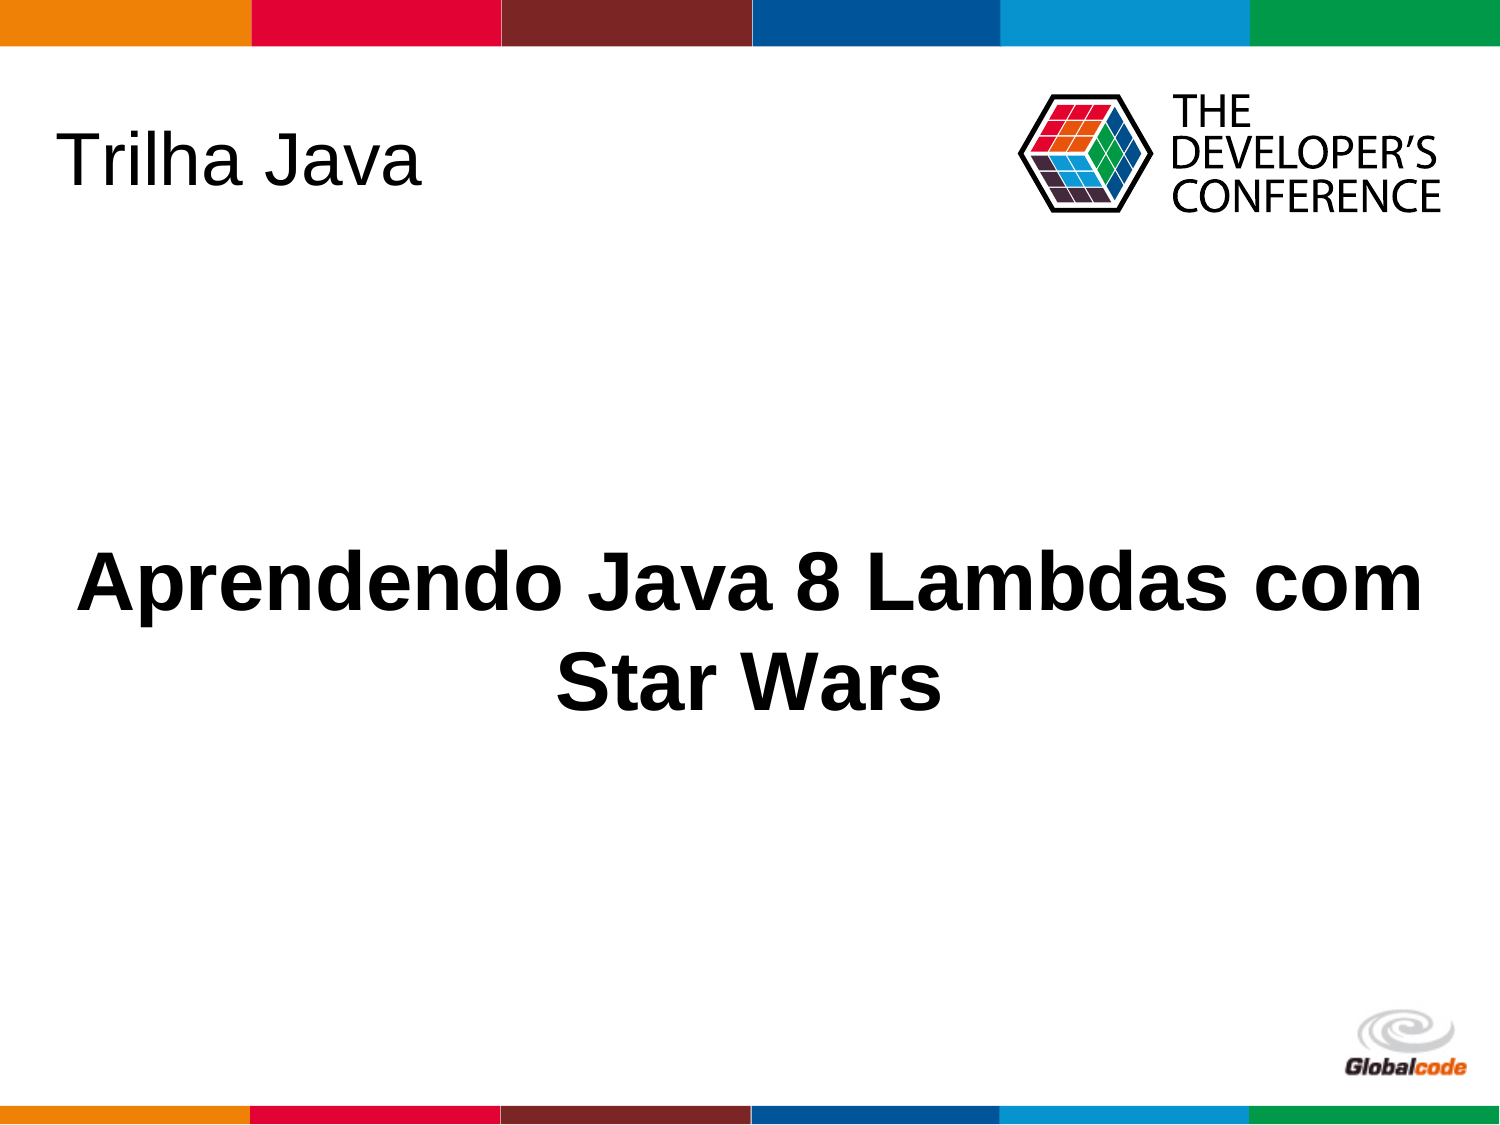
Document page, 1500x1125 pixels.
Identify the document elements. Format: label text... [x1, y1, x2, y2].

subtitle Aprendendo Java 8 Lambdas com Star Wars [41, 255, 1459, 1000]
title Trilha Java [41, 79, 975, 232]
picture [1328, 964, 1486, 1105]
